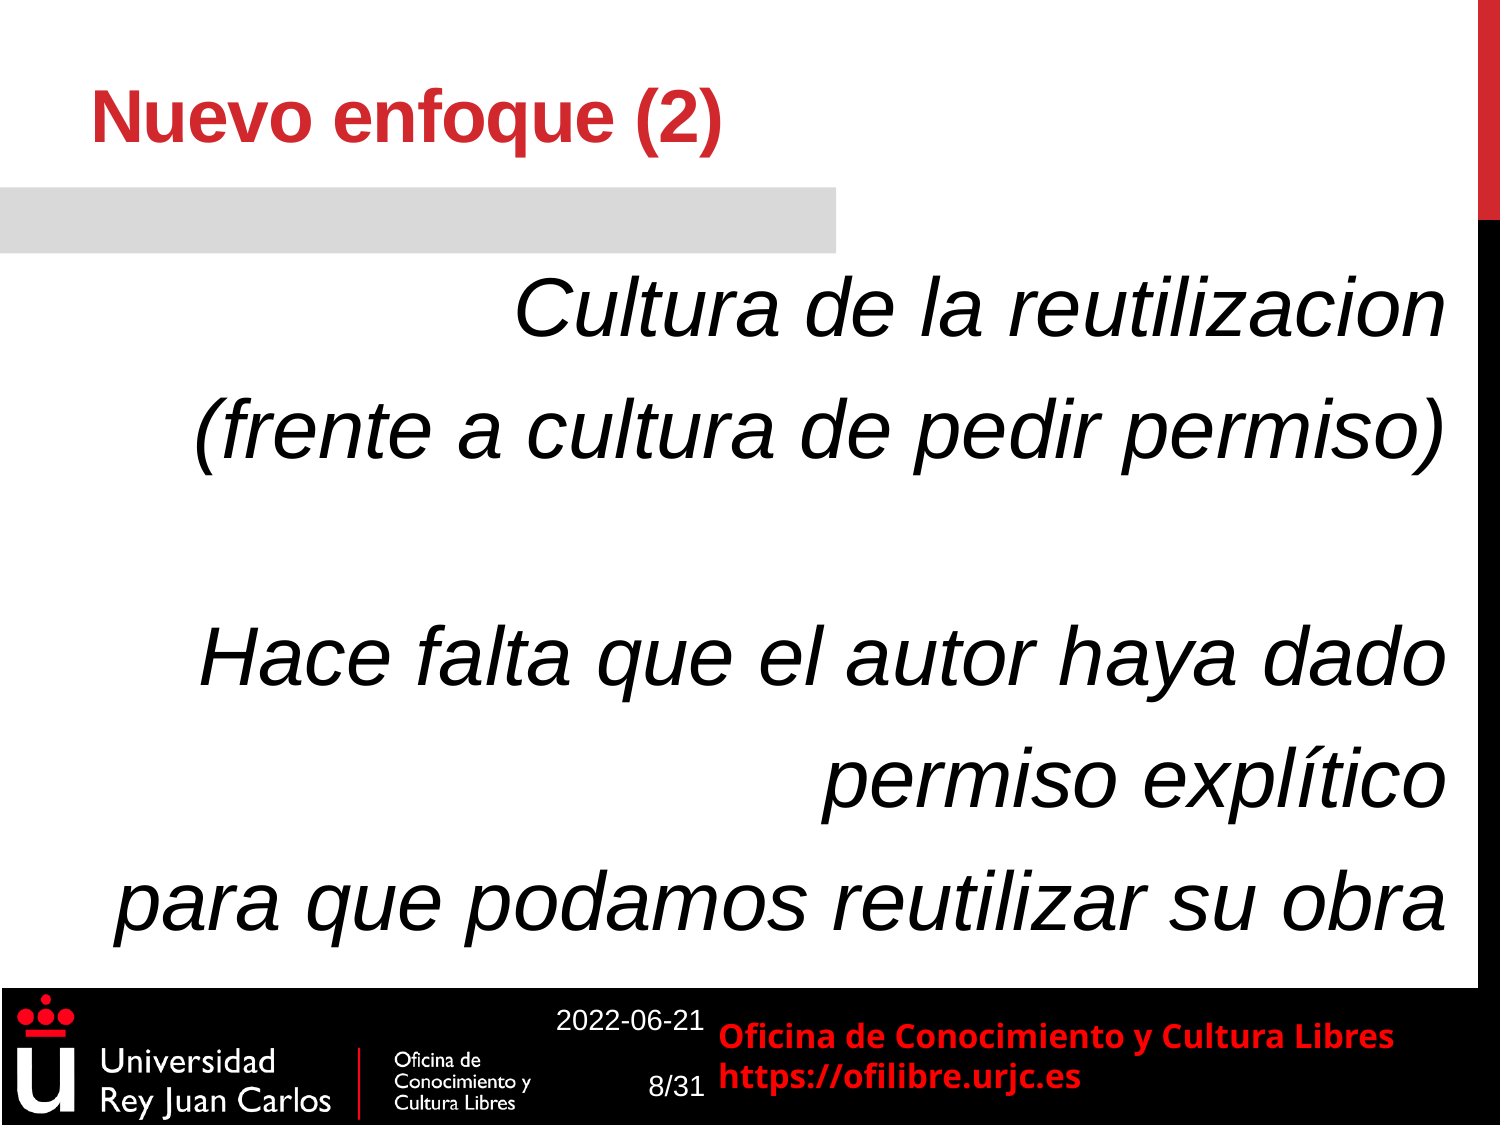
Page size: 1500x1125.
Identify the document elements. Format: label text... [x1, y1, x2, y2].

text_box Cultura de la reutilizacion (frente a cultura de pedir permiso) Hace falta que el autor haya dado permiso explítico para que podamos reutilizar su obra [23, 253, 1464, 1014]
text_box Nuevo enfoque (2) [0, 24, 1326, 172]
picture [17, 994, 531, 1120]
title [75, 7, 1425, 196]
